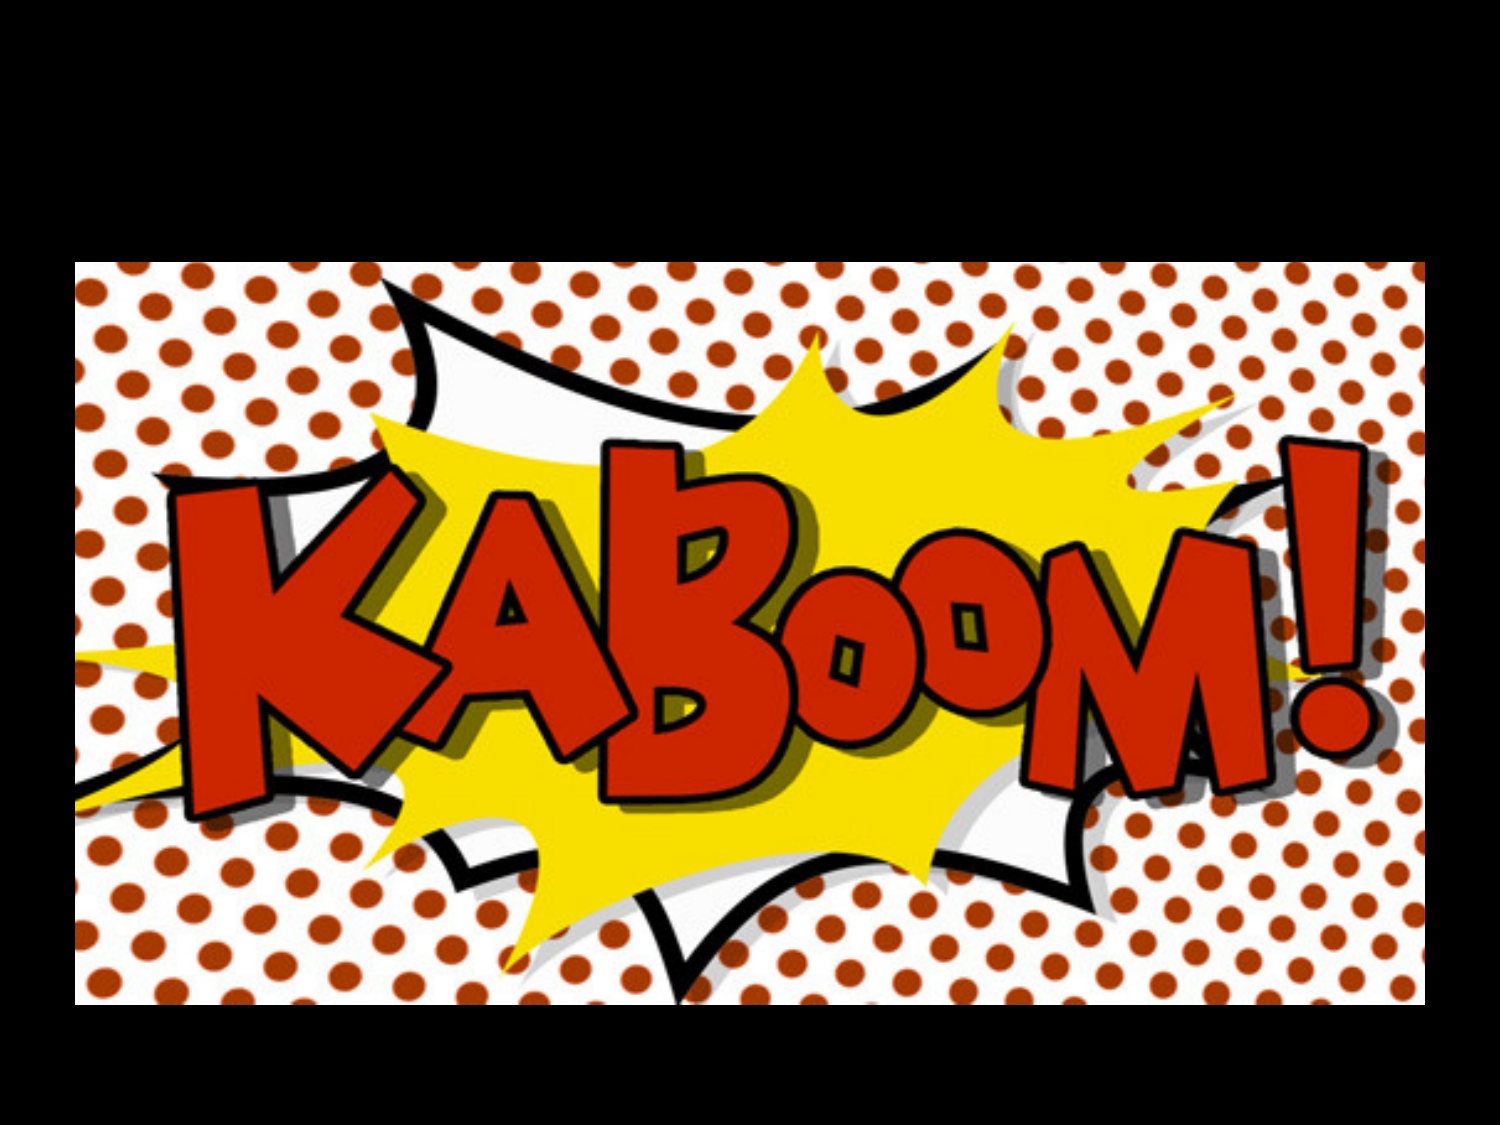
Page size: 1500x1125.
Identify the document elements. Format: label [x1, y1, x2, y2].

picture [75, 262, 1425, 1005]
